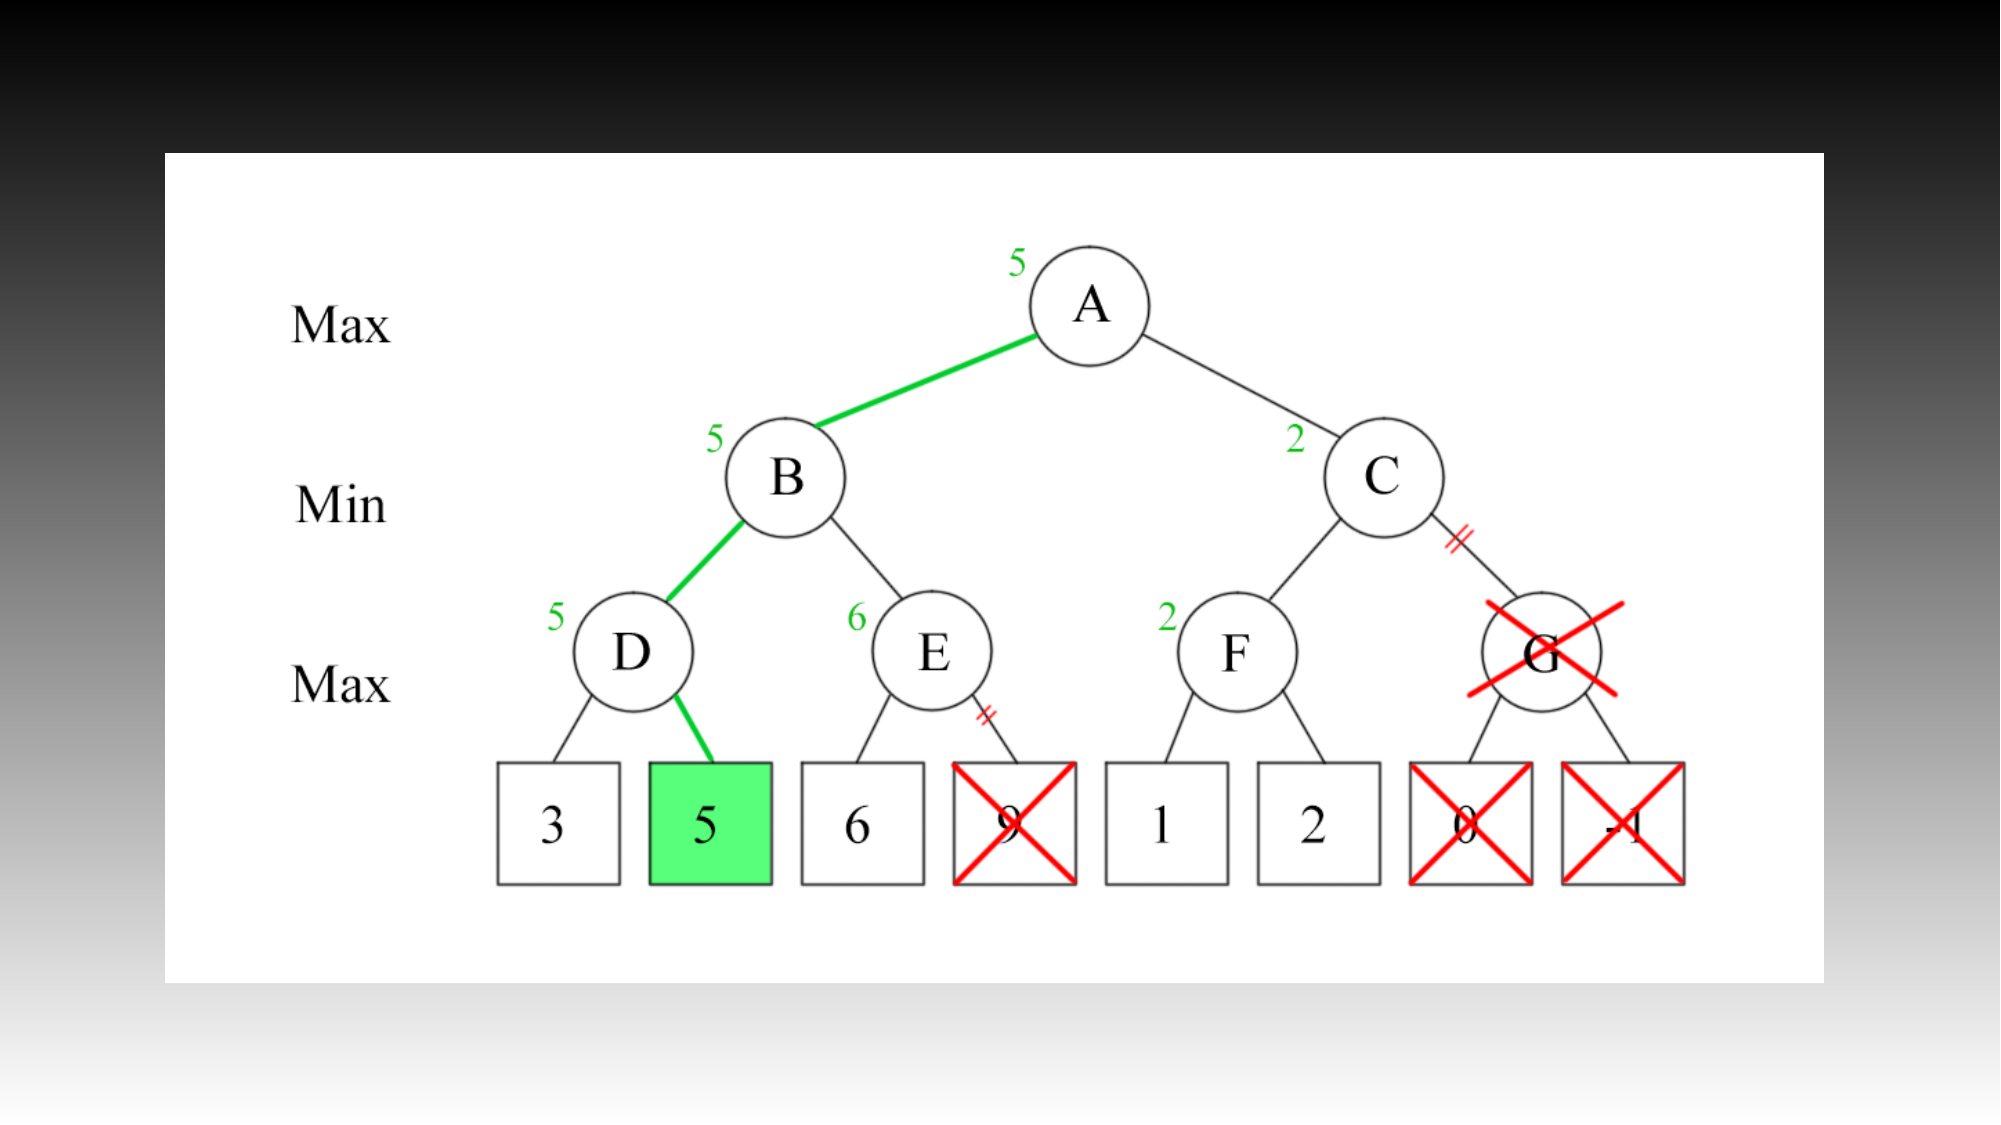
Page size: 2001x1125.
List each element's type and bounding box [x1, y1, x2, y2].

picture [165, 153, 1824, 983]
